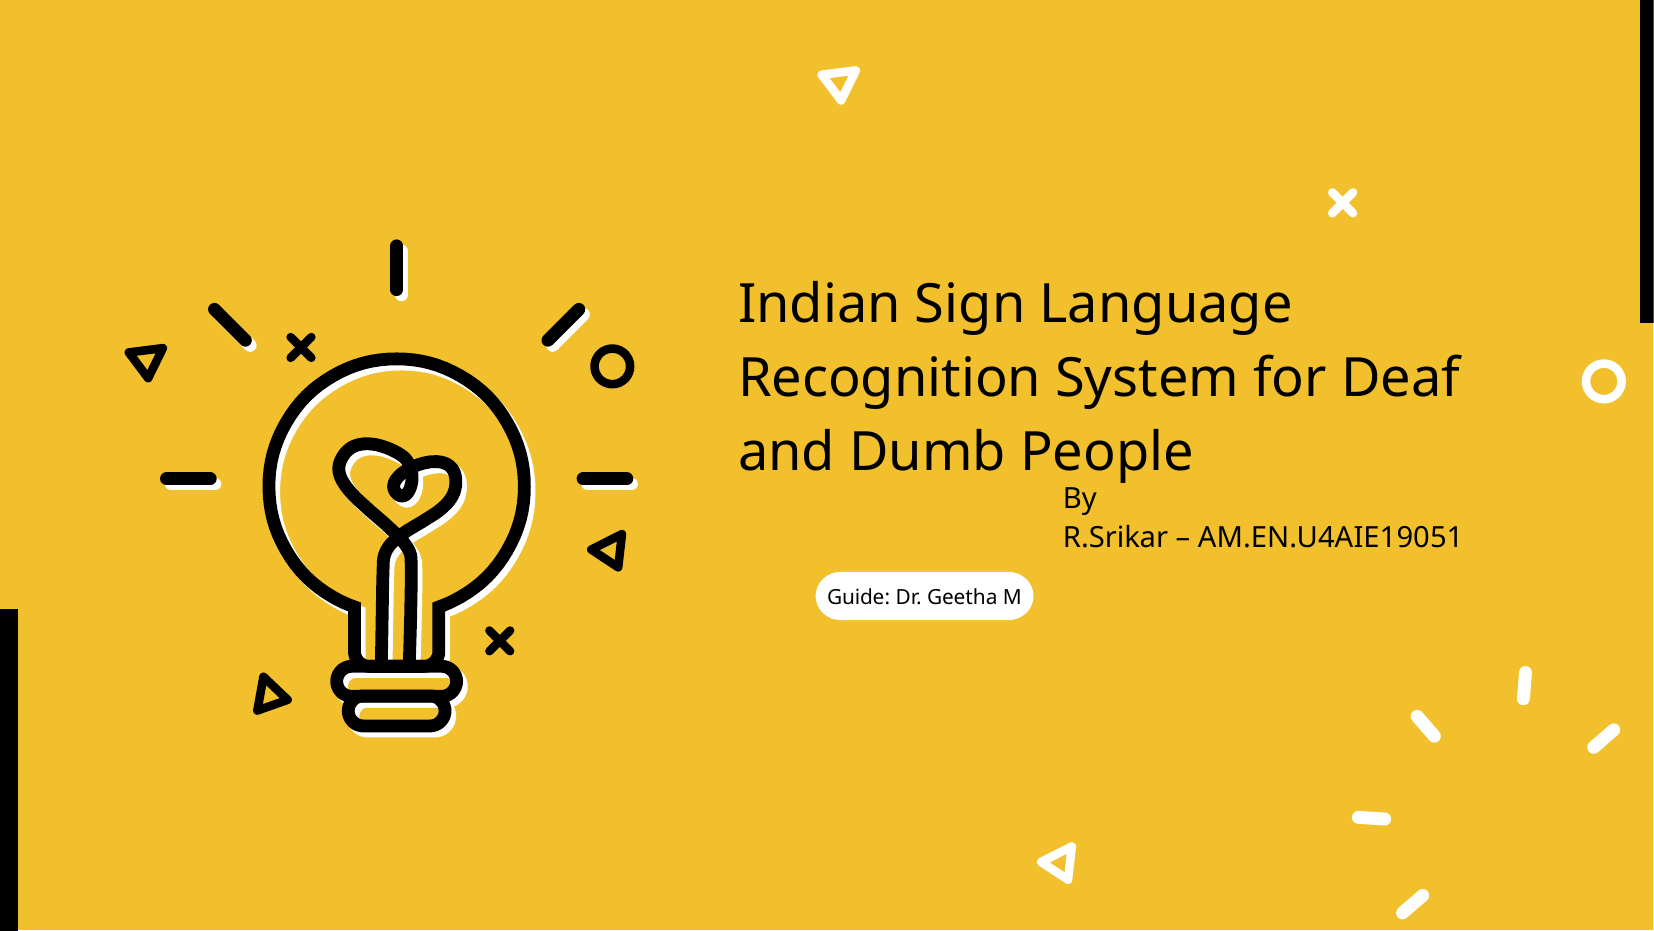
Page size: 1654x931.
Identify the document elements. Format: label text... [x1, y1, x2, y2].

title Indian Sign Language Recognition System for Deaf and Dumb People [738, 249, 1506, 502]
text_box By R.Srikar – AM.EN.U4AIE19051 [1062, 472, 1506, 562]
text_box Guide: Dr. Geetha M [815, 571, 1034, 621]
